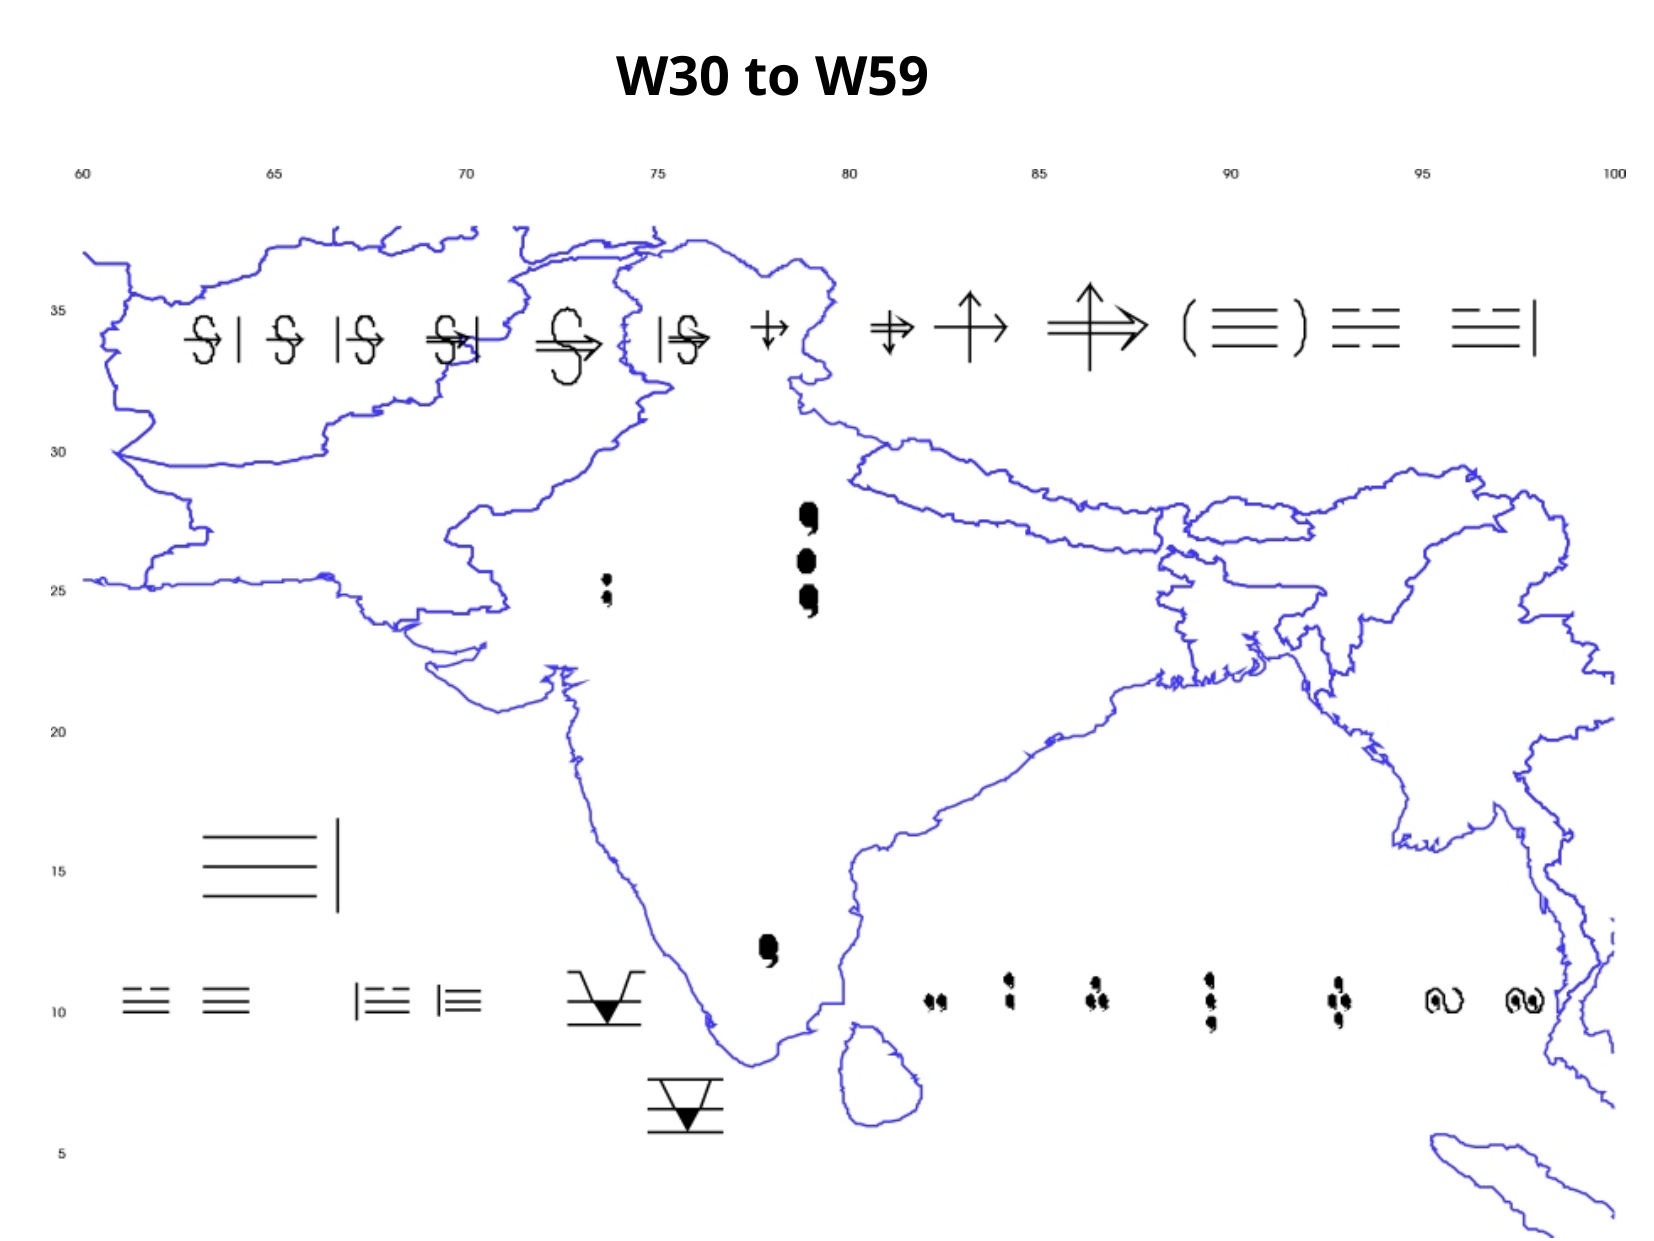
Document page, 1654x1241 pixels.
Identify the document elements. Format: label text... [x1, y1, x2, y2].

text_box W30 to W59 [531, 29, 958, 120]
picture [51, 169, 1626, 1238]
